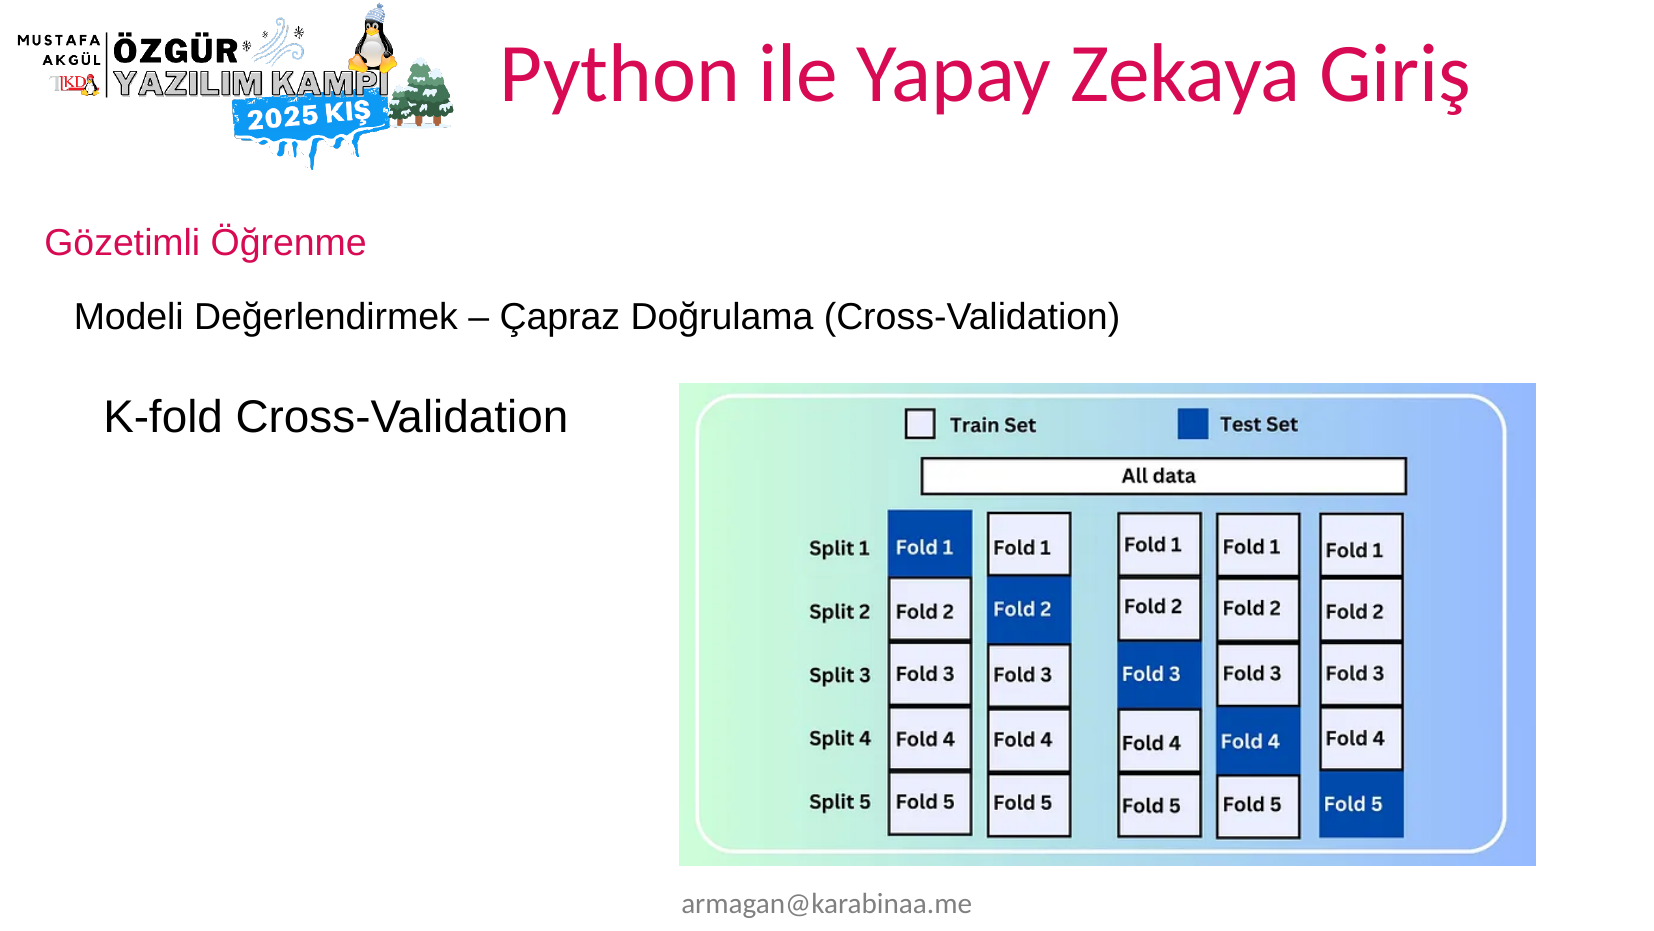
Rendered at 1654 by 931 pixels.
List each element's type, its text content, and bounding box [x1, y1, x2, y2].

text_box K-fold Cross-Validation [88, 383, 650, 502]
picture [0, 0, 463, 177]
picture [679, 383, 1536, 866]
text_box Modeli Değerlendirmek – Çapraz Doğrulama (Cross-Validation) [59, 288, 1241, 387]
text_box armagan@karabinaa.me [0, 877, 1654, 928]
text_box Gözetimli Öğrenme [29, 213, 854, 271]
text_box Python ile Yapay Zekaya Giriş [484, 10, 1654, 126]
